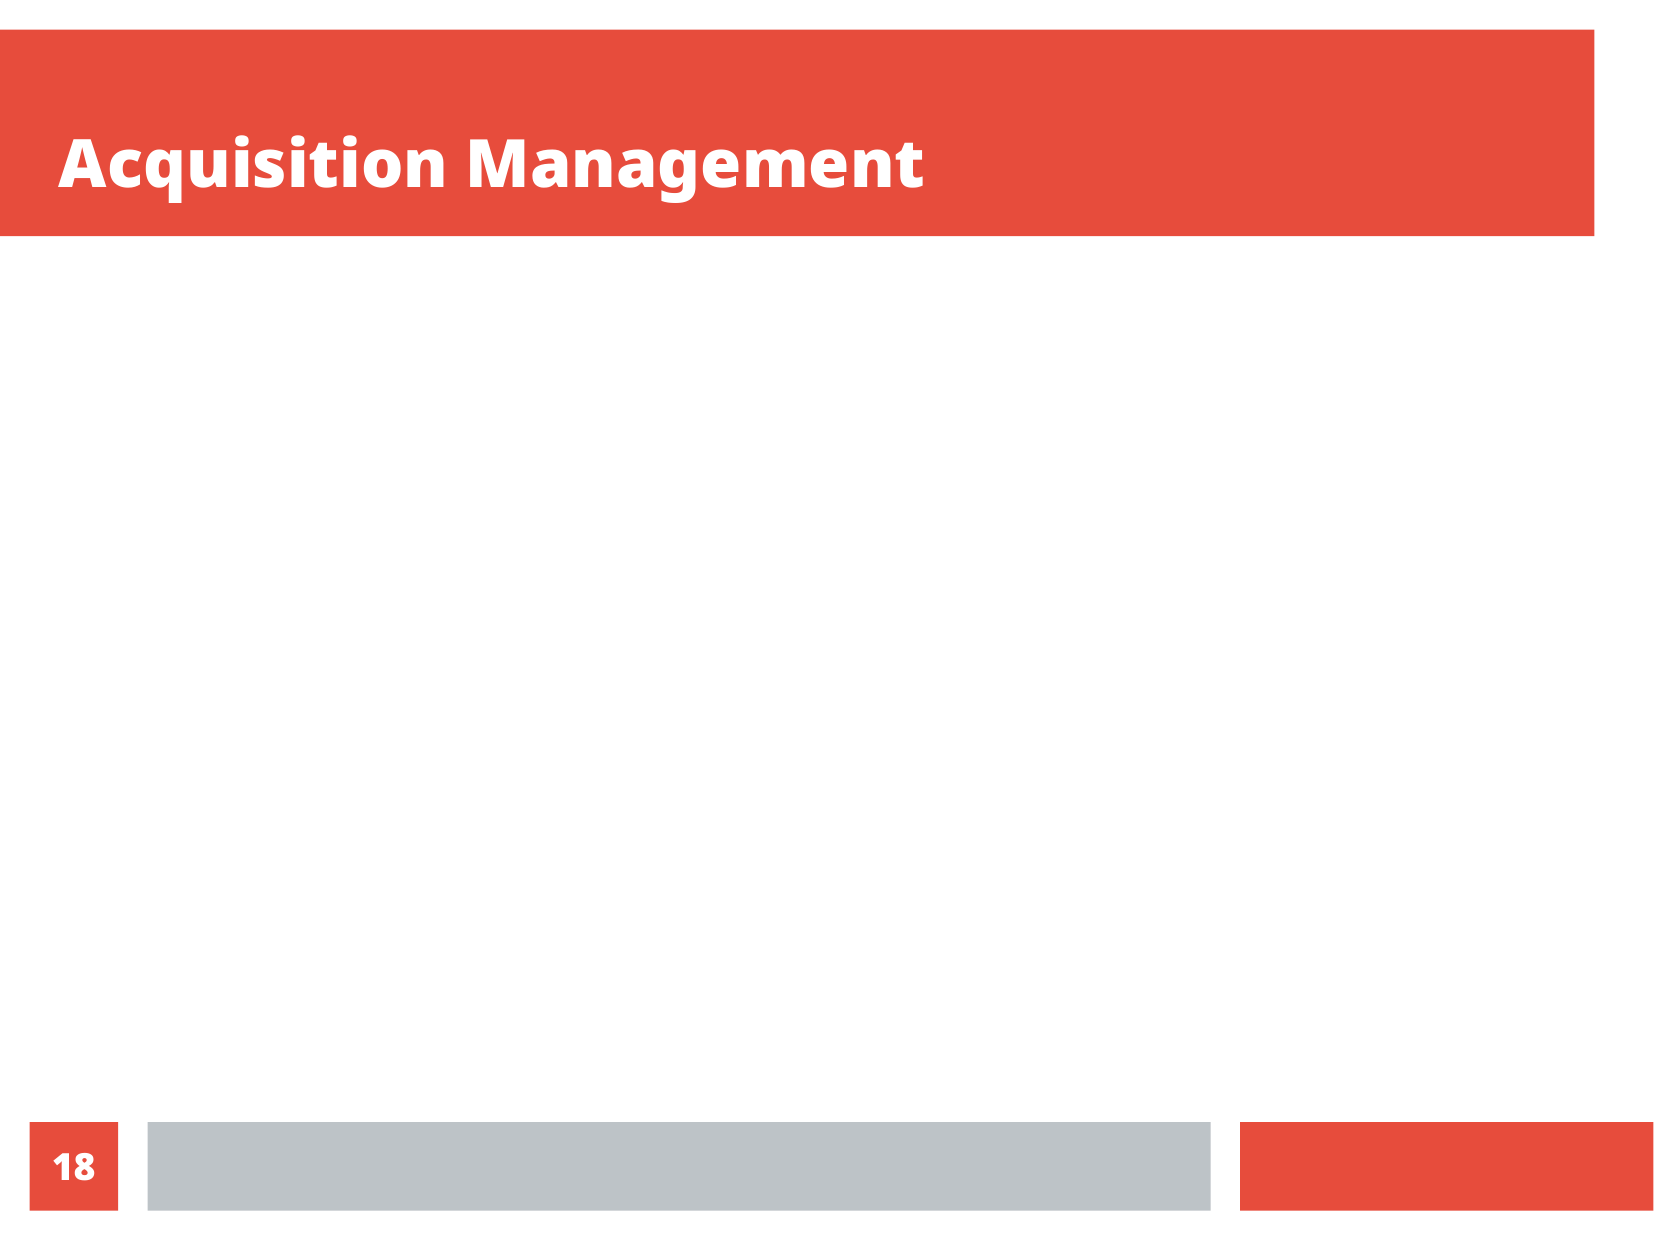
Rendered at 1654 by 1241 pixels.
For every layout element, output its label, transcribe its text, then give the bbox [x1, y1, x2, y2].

title Acquisition Management [59, 59, 1595, 207]
